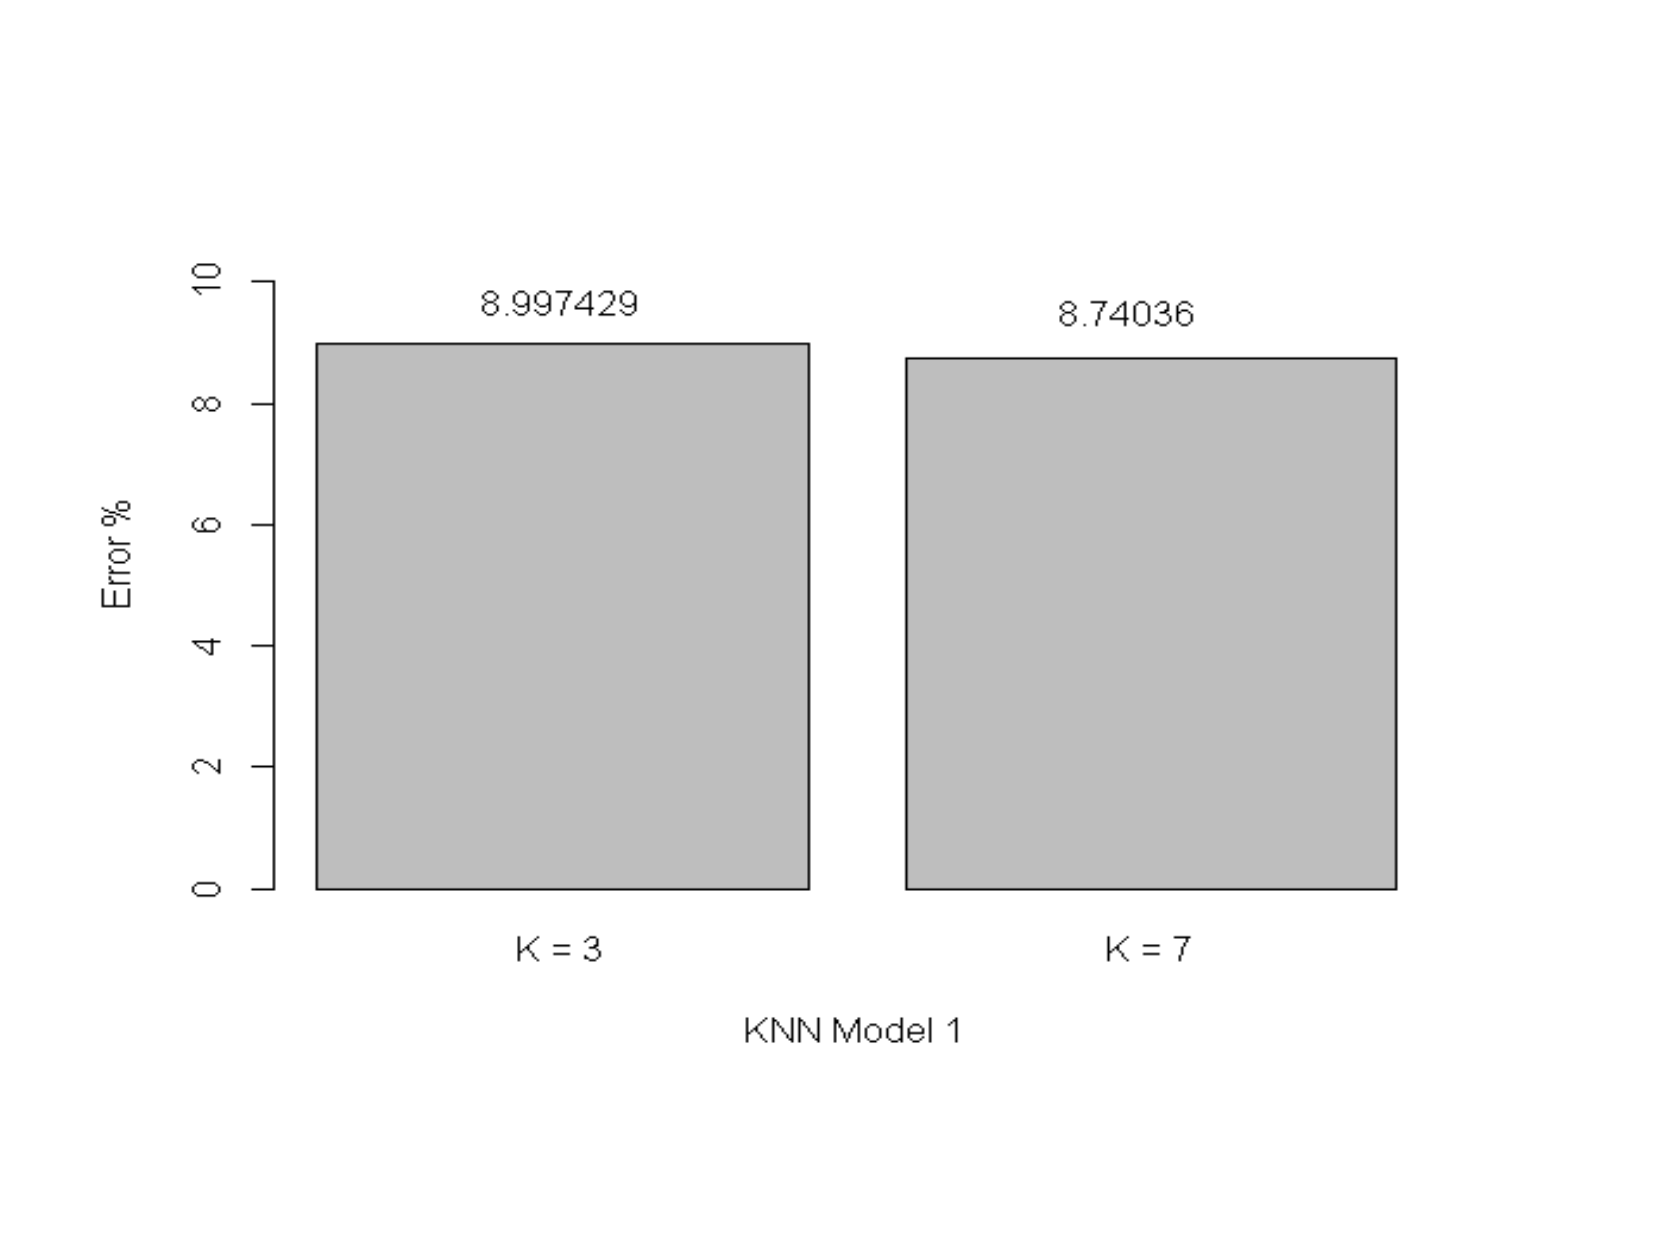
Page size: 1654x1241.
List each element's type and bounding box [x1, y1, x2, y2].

picture [88, 58, 1536, 1093]
